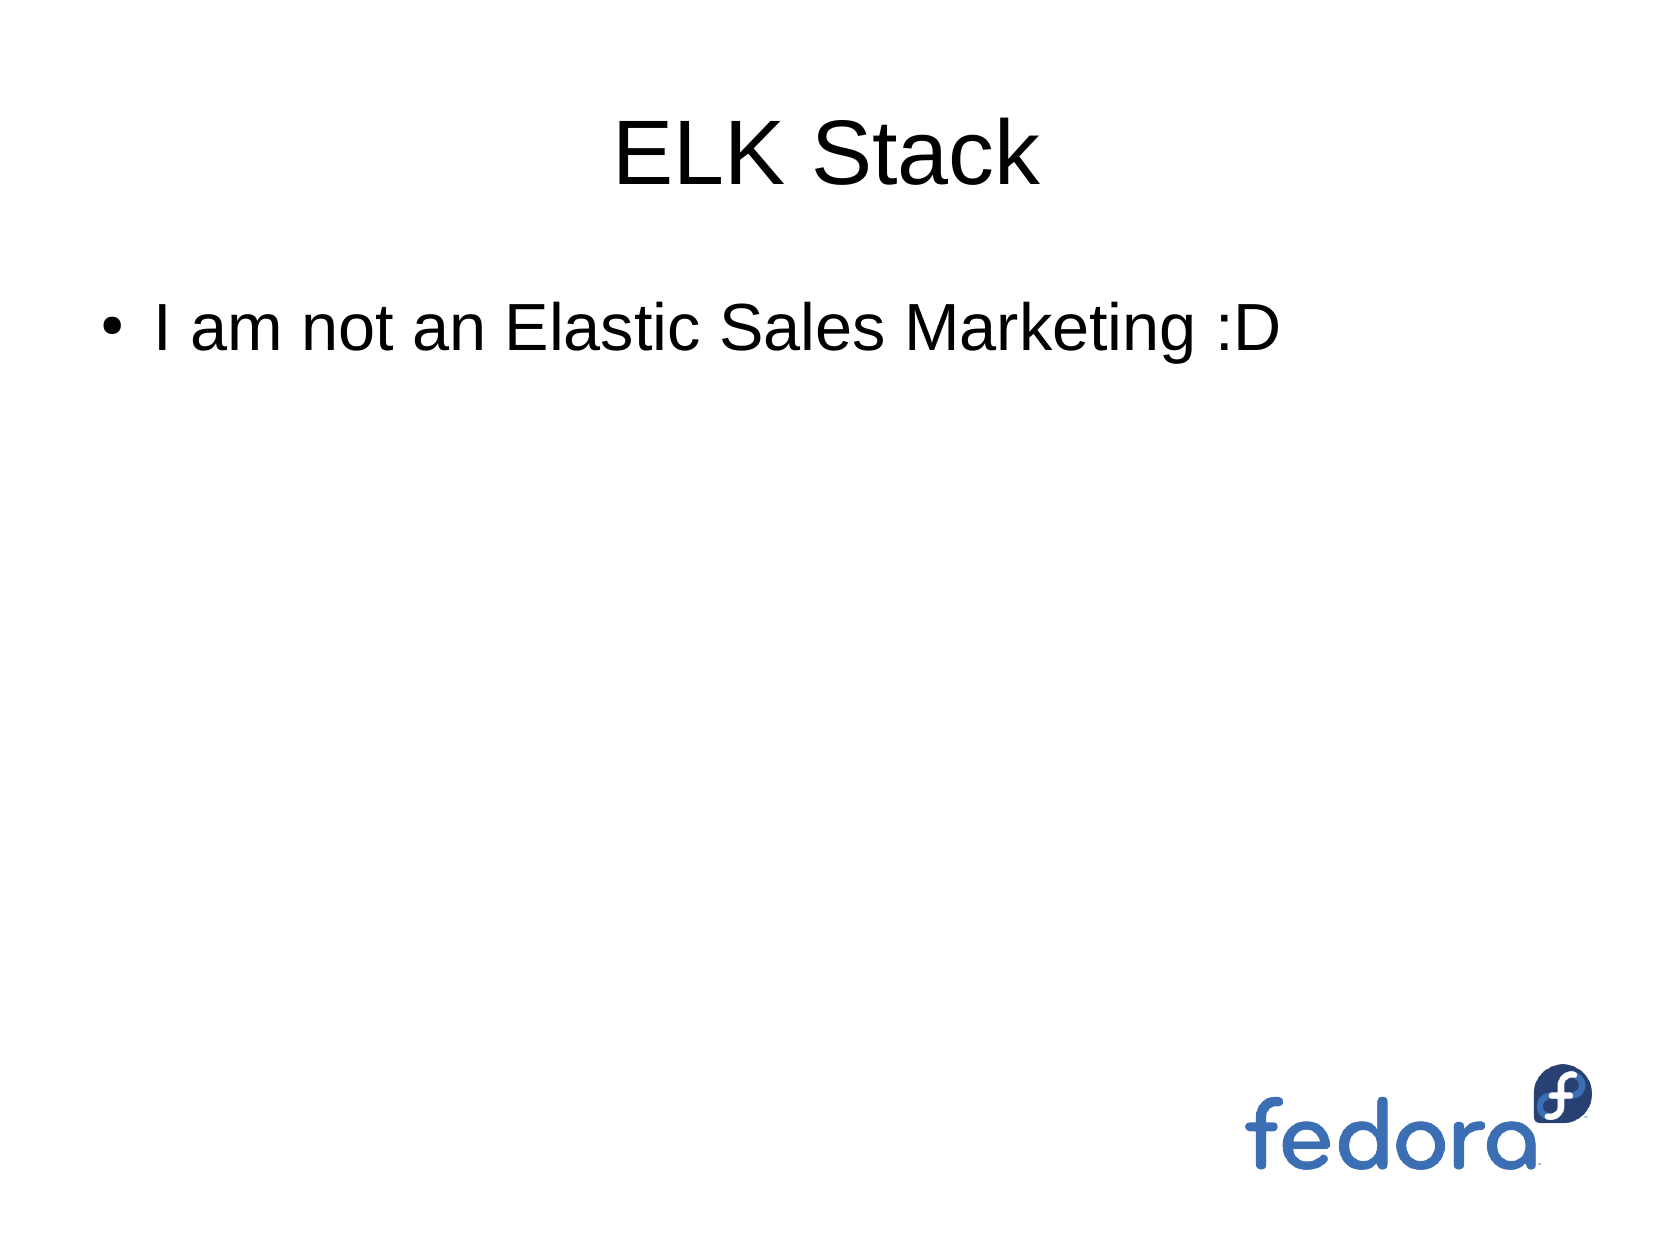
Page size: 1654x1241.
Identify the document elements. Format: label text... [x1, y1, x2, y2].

picture [1245, 1064, 1592, 1171]
list I am not an Elastic Sales Marketing :D [82, 290, 1571, 1010]
title ELK Stack [82, 49, 1571, 257]
